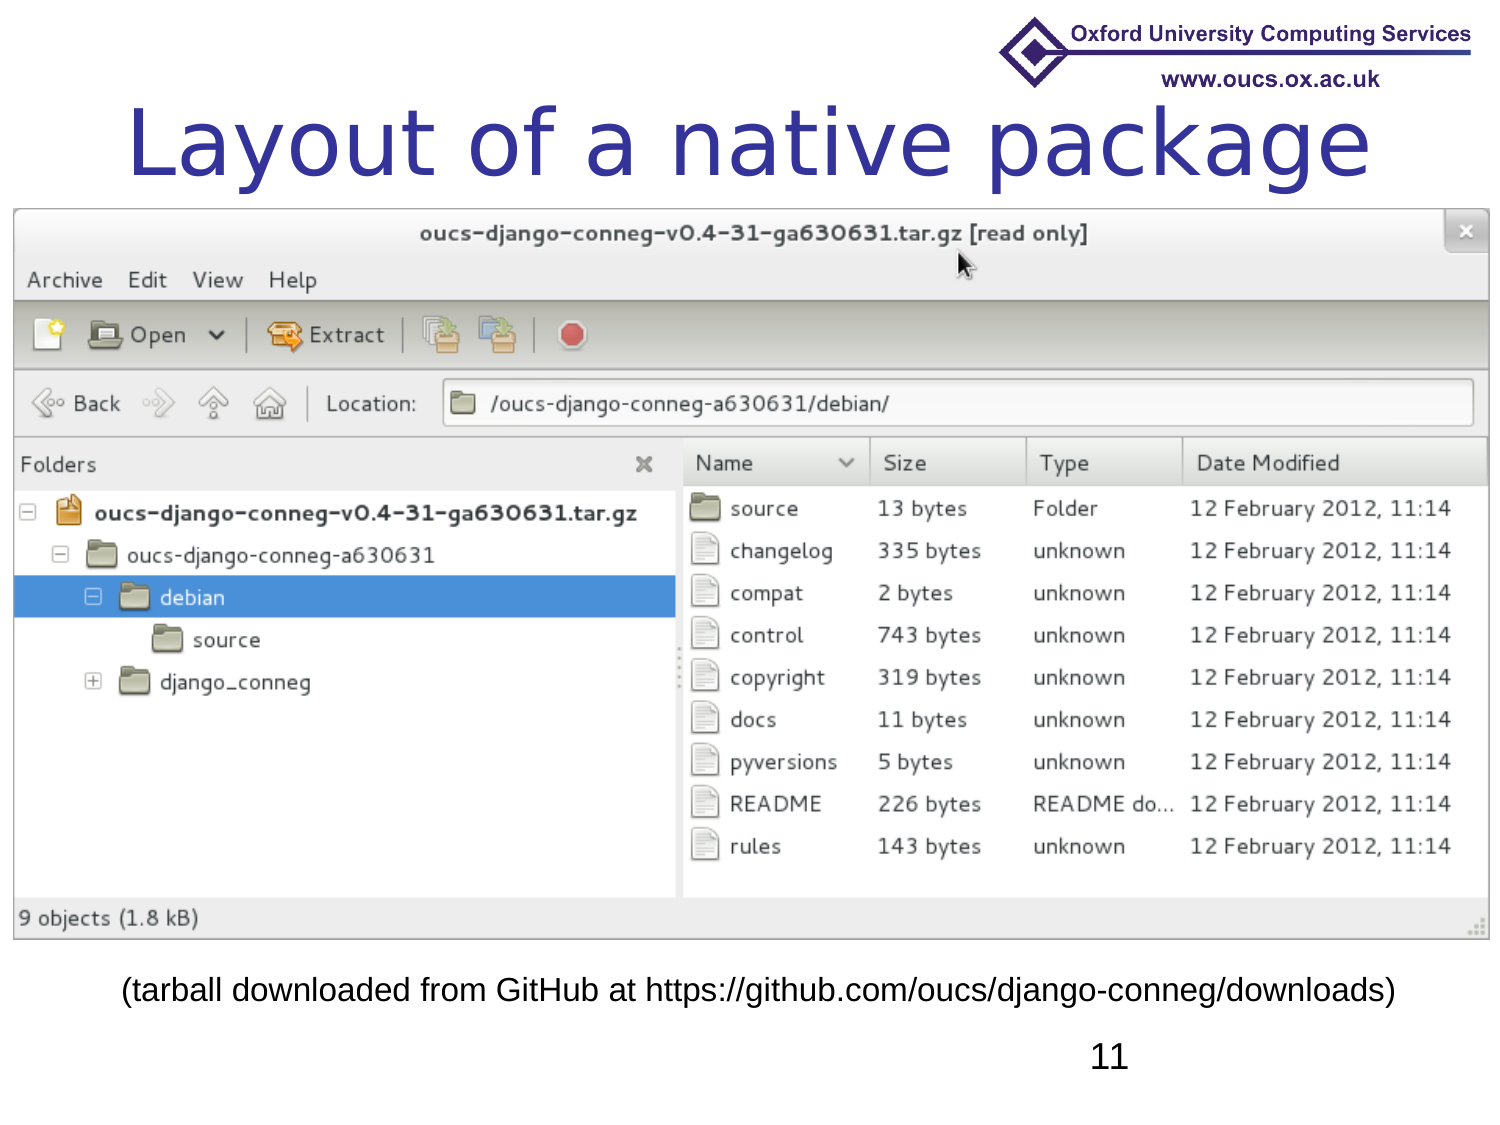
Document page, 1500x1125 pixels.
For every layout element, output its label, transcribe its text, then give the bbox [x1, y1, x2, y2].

title Layout of a native package [75, 45, 1426, 208]
picture [13, 208, 1490, 940]
text_box (tarball downloaded from GitHub at https://github.com/oucs/django-conneg/downloads) [106, 961, 1413, 1016]
picture [998, 16, 1471, 102]
